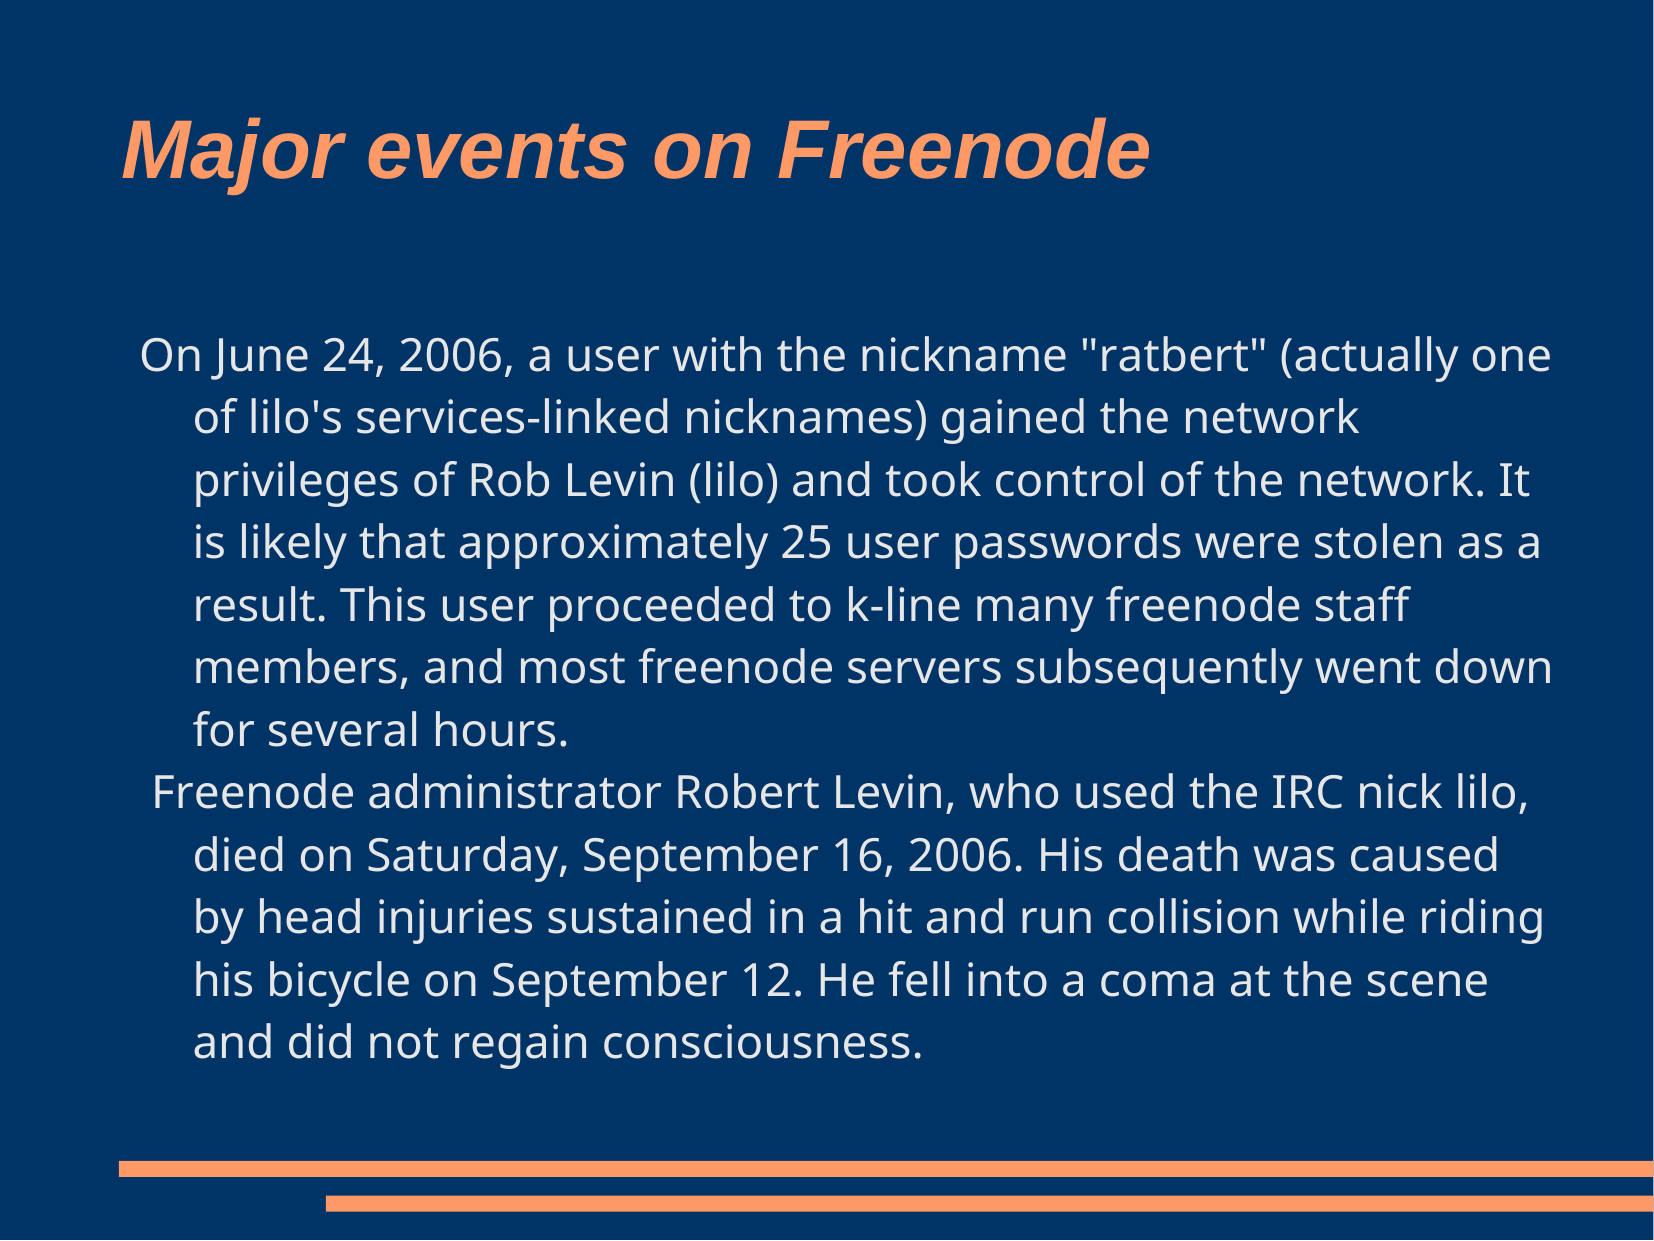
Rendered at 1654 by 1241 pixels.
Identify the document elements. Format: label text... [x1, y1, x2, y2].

list On June 24, 2006, a user with the nickname "ratbert" (actually one of lilo's services-linked nicknames) gained the network privileges of Rob Levin (lilo) and took control of the network. It is likely that approximately 25 user passwords were stolen as a result. This user proceeded to k-line many freenode staff members, and most freenode servers subsequently went down for several hours. Freenode administrator Robert Levin, who used the IRC nick lilo, died on Saturday, September 16, 2006. His death was caused by head injuries sustained in a hit and run collision while riding his bicycle on September 12. He fell into a coma at the scene and did not regain consciousness. [121, 322, 1561, 1133]
title Major events on Freenode [121, 46, 1534, 254]
